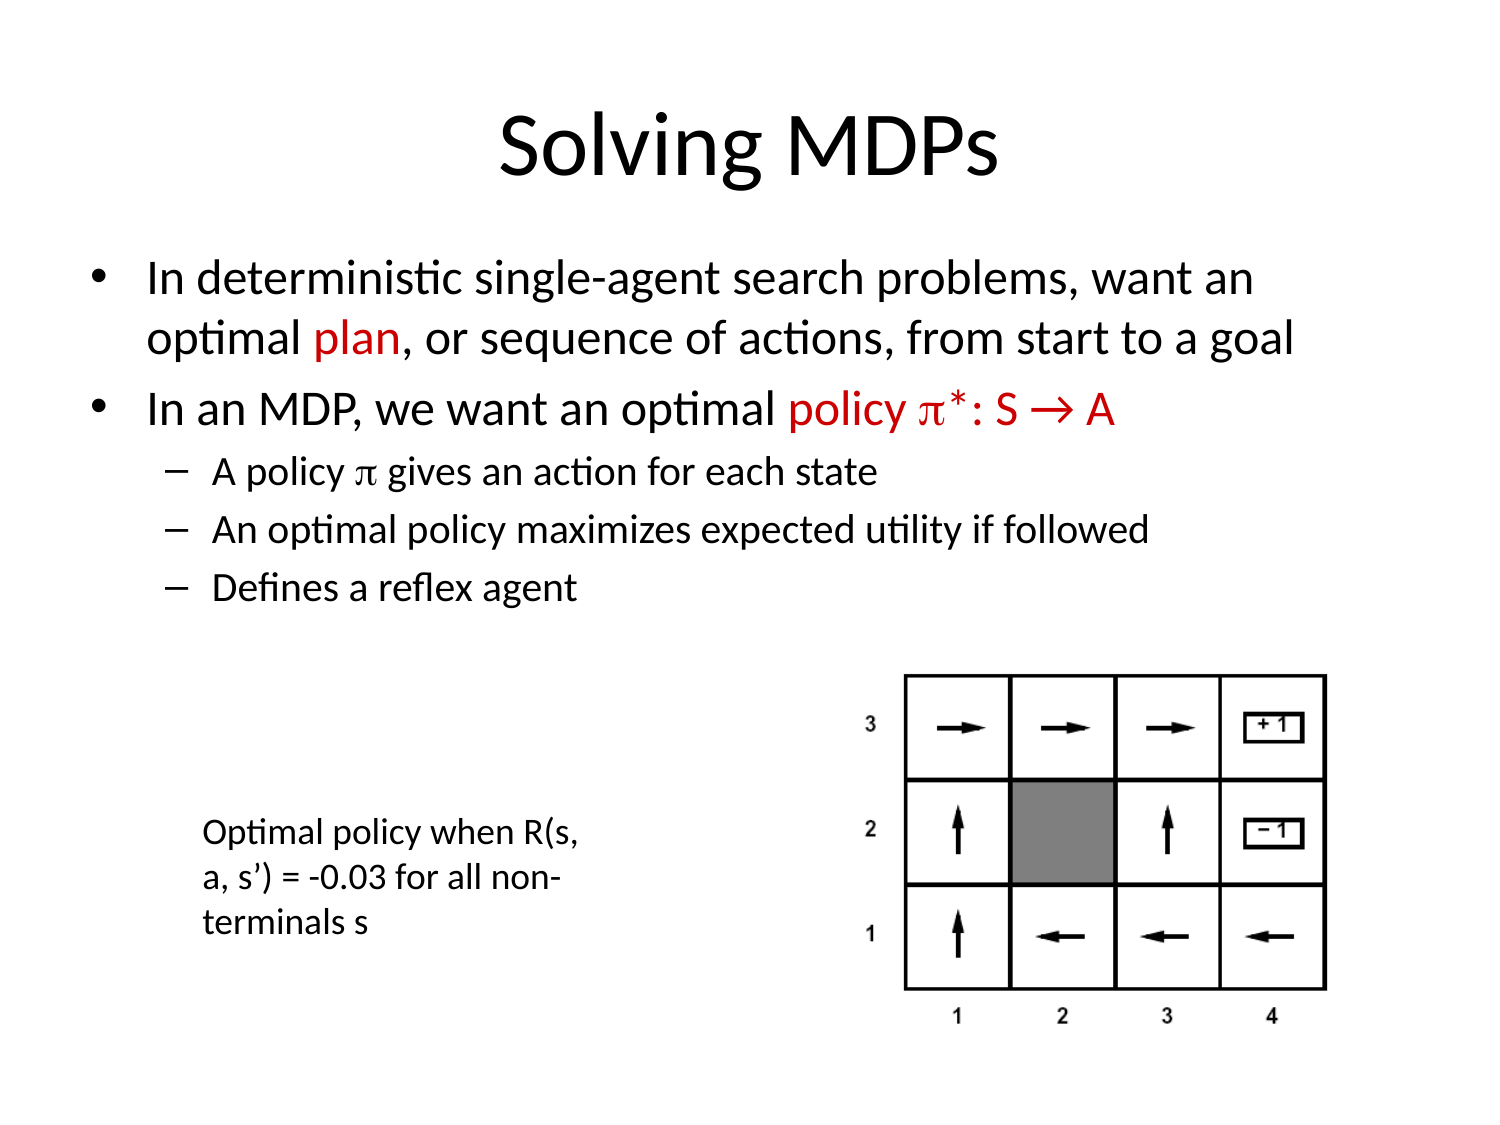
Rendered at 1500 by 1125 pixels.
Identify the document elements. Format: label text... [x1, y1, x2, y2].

list In deterministic single-agent search problems, want an optimal plan, or sequence of actions, from start to a goal In an MDP, we want an optimal policy *: S → A A policy  gives an action for each state An optimal policy maximizes expected utility if followed Defines a reflex agent [75, 237, 1425, 980]
text_box Optimal policy when R(s, a, s’) = -0.03 for all non-terminals s [187, 799, 613, 950]
title Solving MDPs [75, 45, 1425, 233]
picture [839, 661, 1351, 1051]
